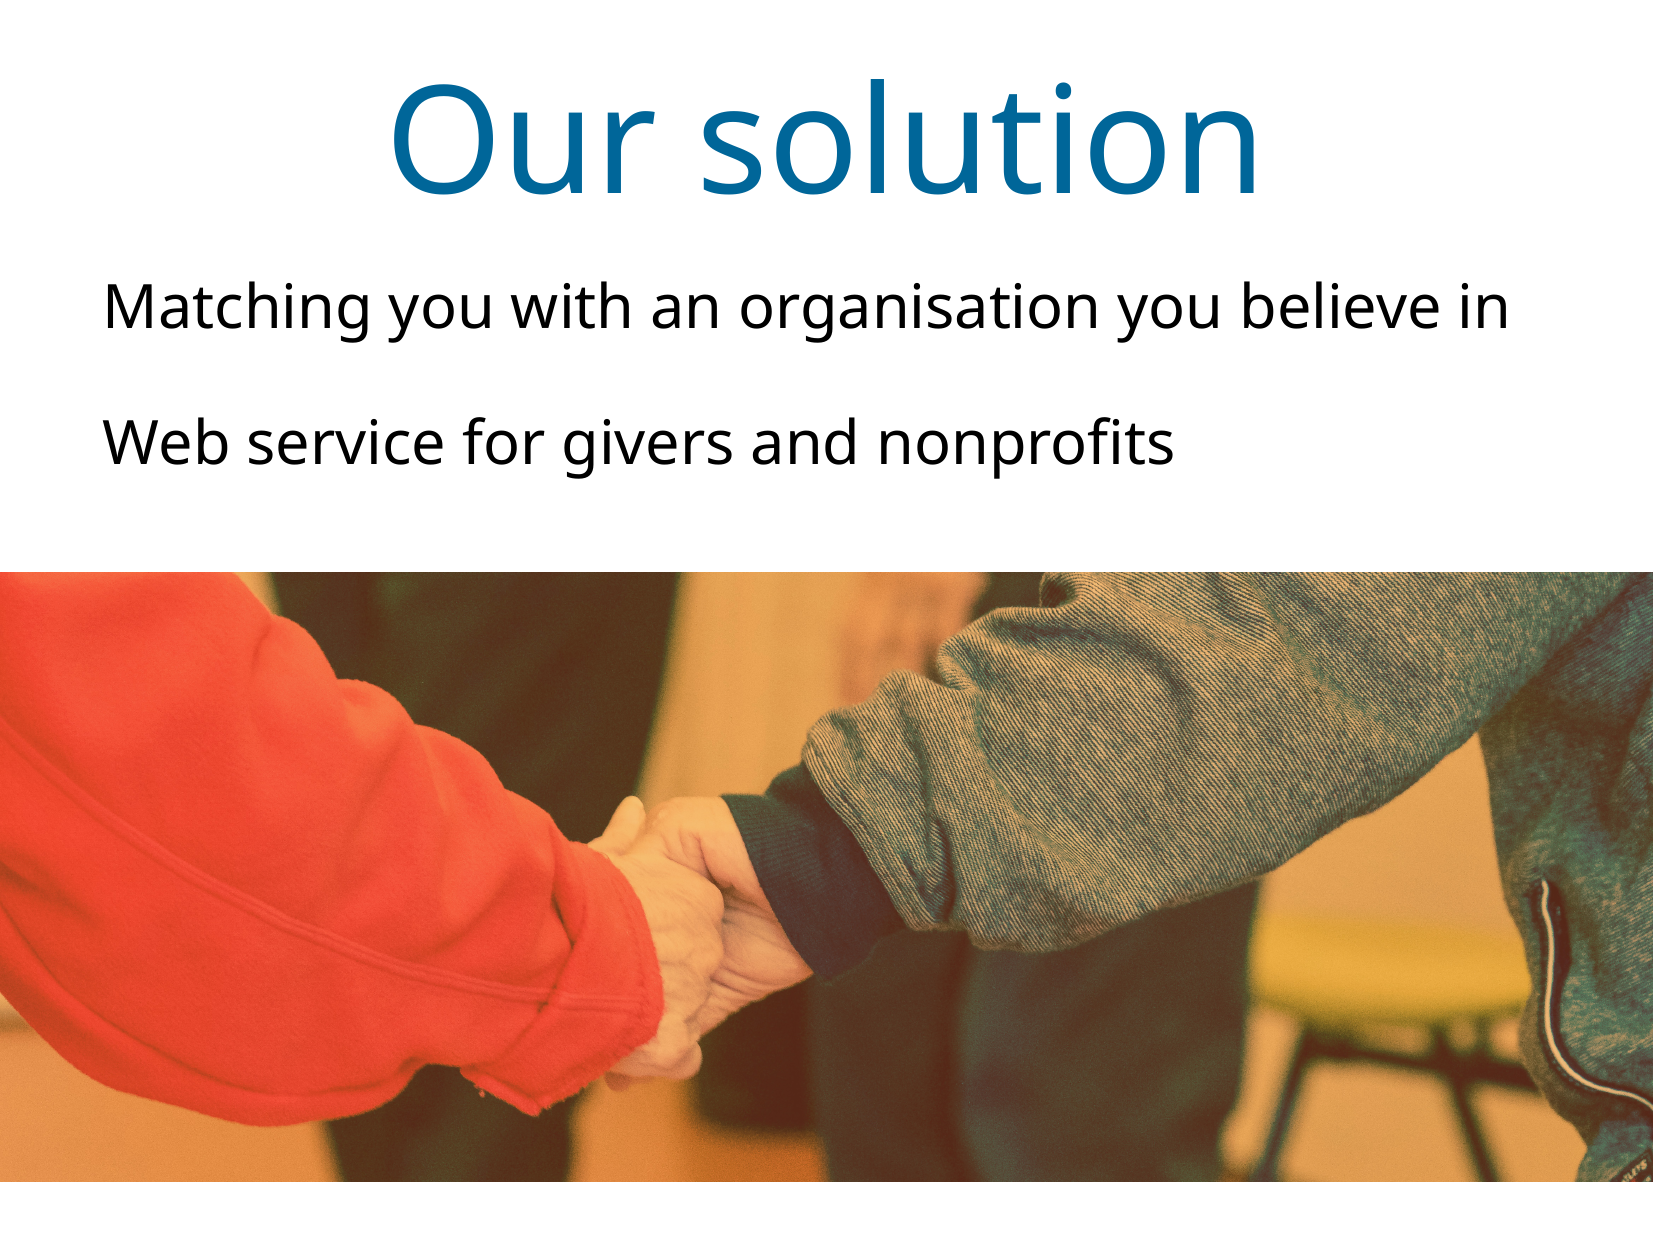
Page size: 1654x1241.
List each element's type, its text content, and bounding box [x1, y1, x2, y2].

title Our solution [82, 31, 1571, 239]
picture [0, 572, 1653, 1182]
list Matching you with an organisation you believe in Web service for givers and nonprofits [37, 262, 1526, 545]
